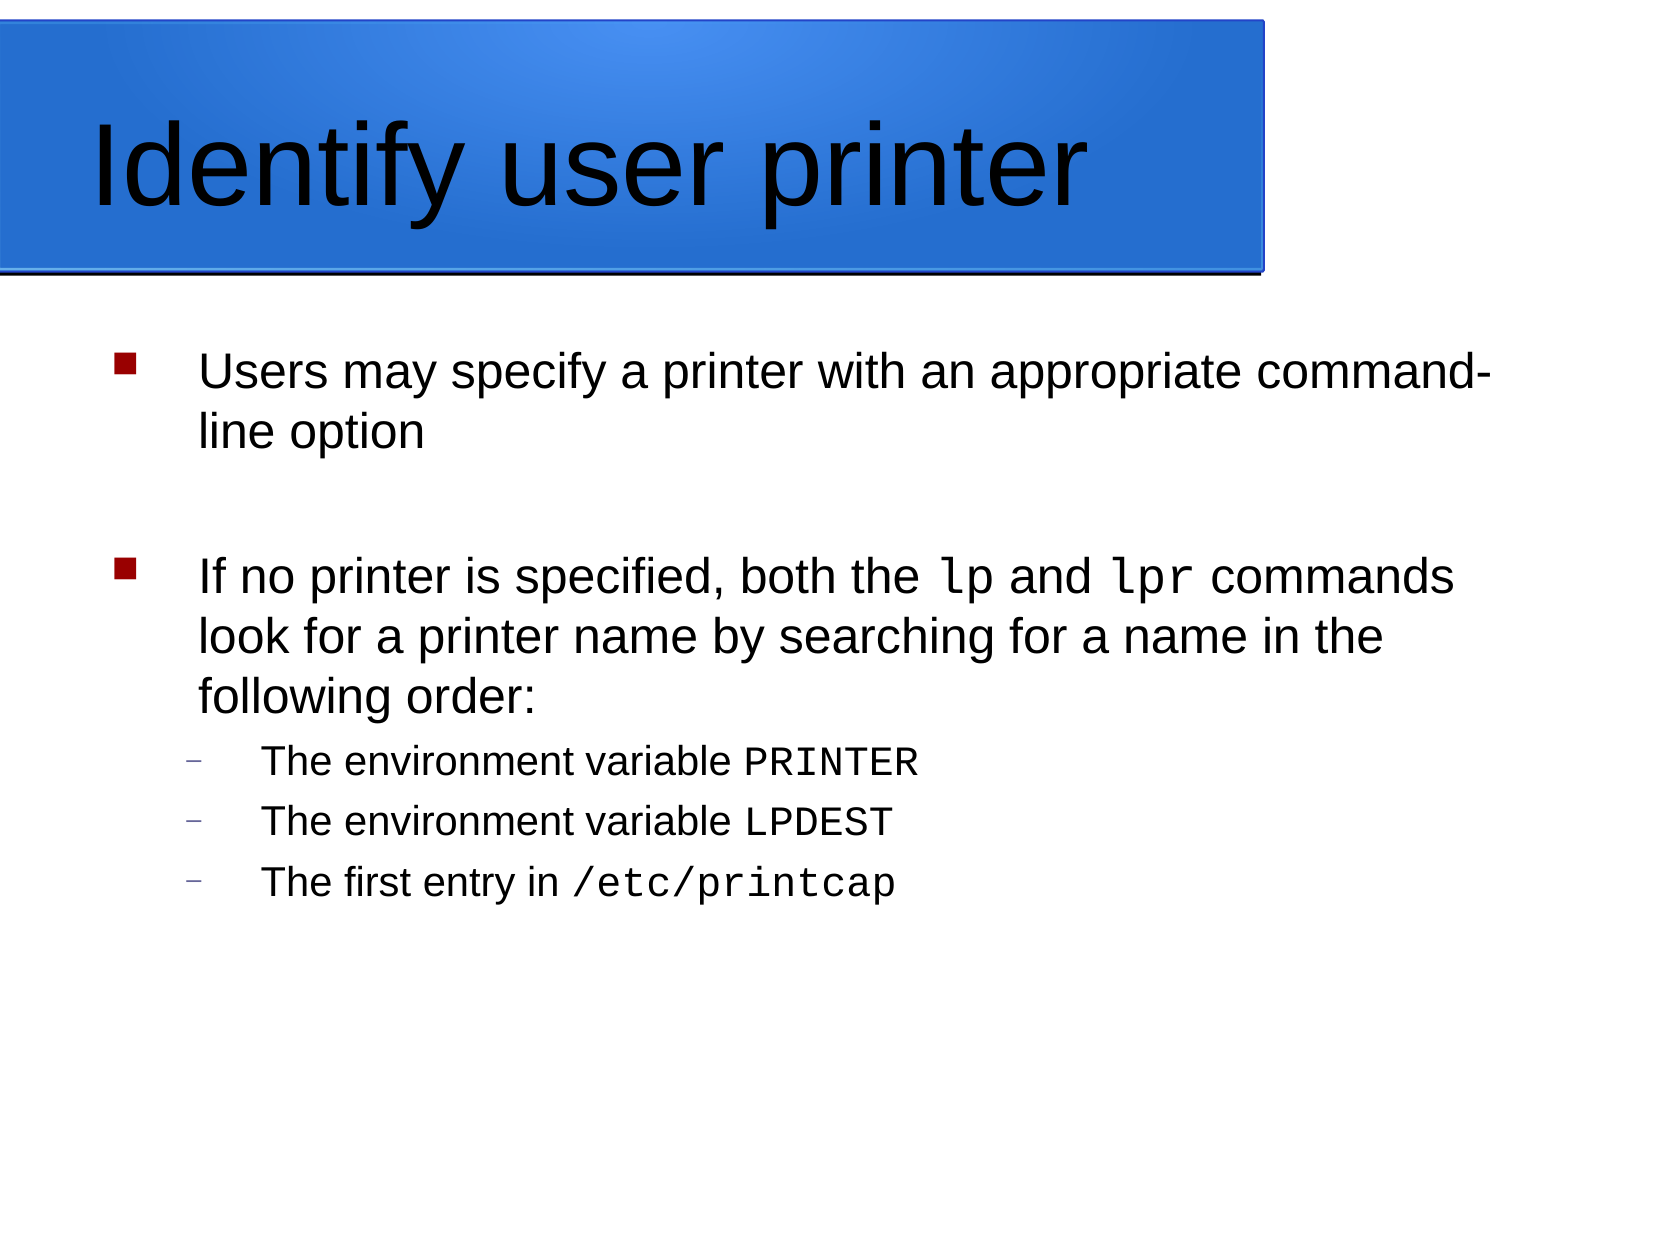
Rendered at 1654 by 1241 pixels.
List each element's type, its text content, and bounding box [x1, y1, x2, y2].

title Identify user printer [75, 30, 1550, 237]
list Users may specify a printer with an appropriate command-line option If no printer is specified, both the lp and lpr commands look for a printer name by searching for a name in the following order: The environment variable PRINTER The environment variable LPDEST The first entry in /etc/printcap [96, 330, 1571, 1061]
